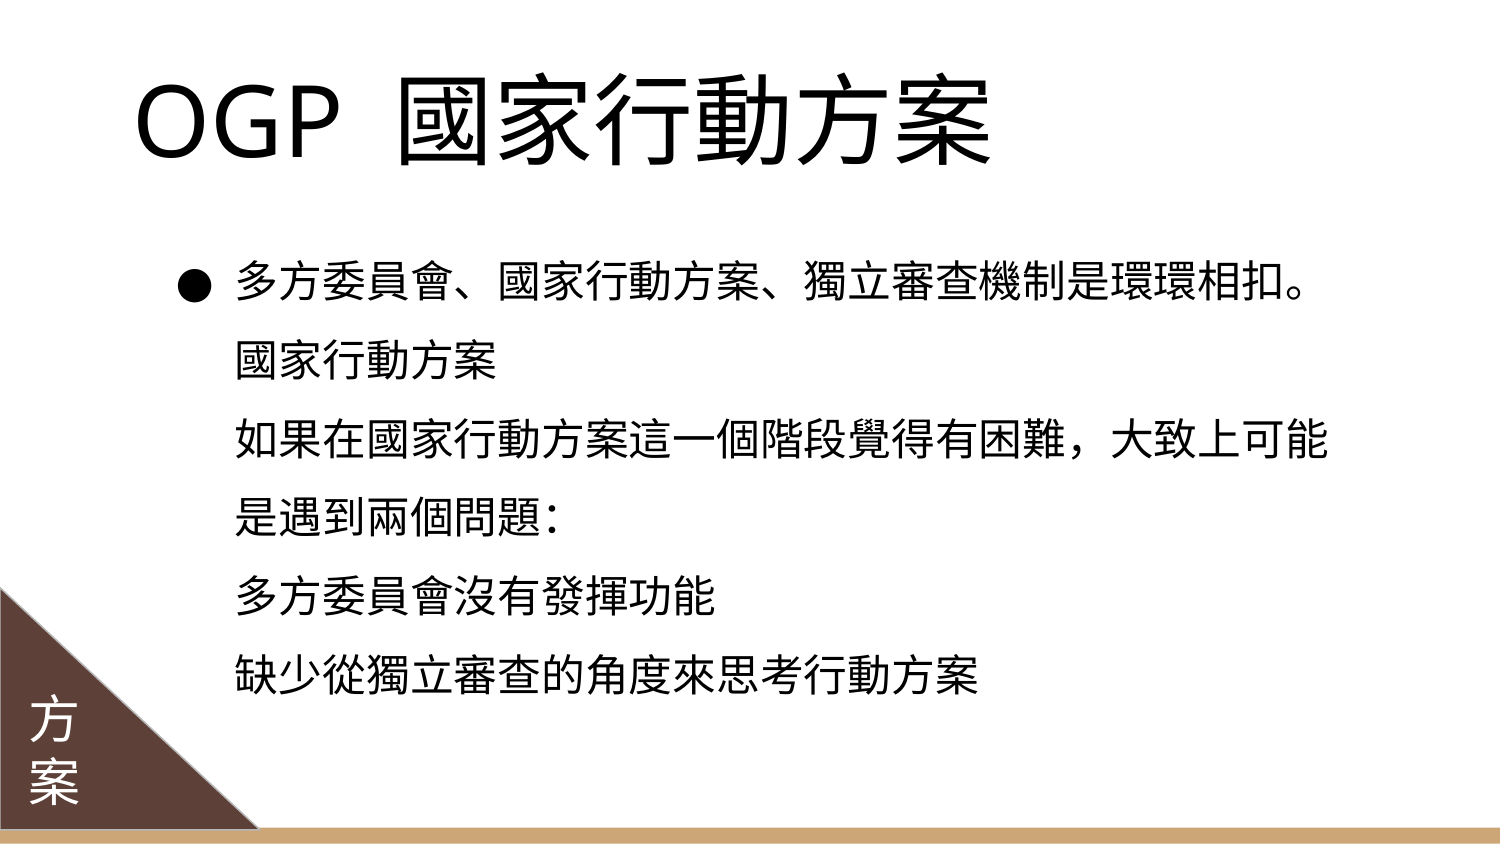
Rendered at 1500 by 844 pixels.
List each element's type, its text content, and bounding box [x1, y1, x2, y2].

text_box 方案 [13, 671, 111, 760]
text_box [0, 587, 261, 830]
title OGP 國家行動方案 [117, 0, 1383, 235]
title 多方委員會、國家行動方案、獨立審查機制是環環相扣。 國家行動方案 如果在國家行動方案這一個階段覺得有困難，大致上可能是遇到兩個問題： 多方委員會沒有發揮功能 缺少從獨立審查的角度來思考行動方案 [144, 256, 1355, 672]
